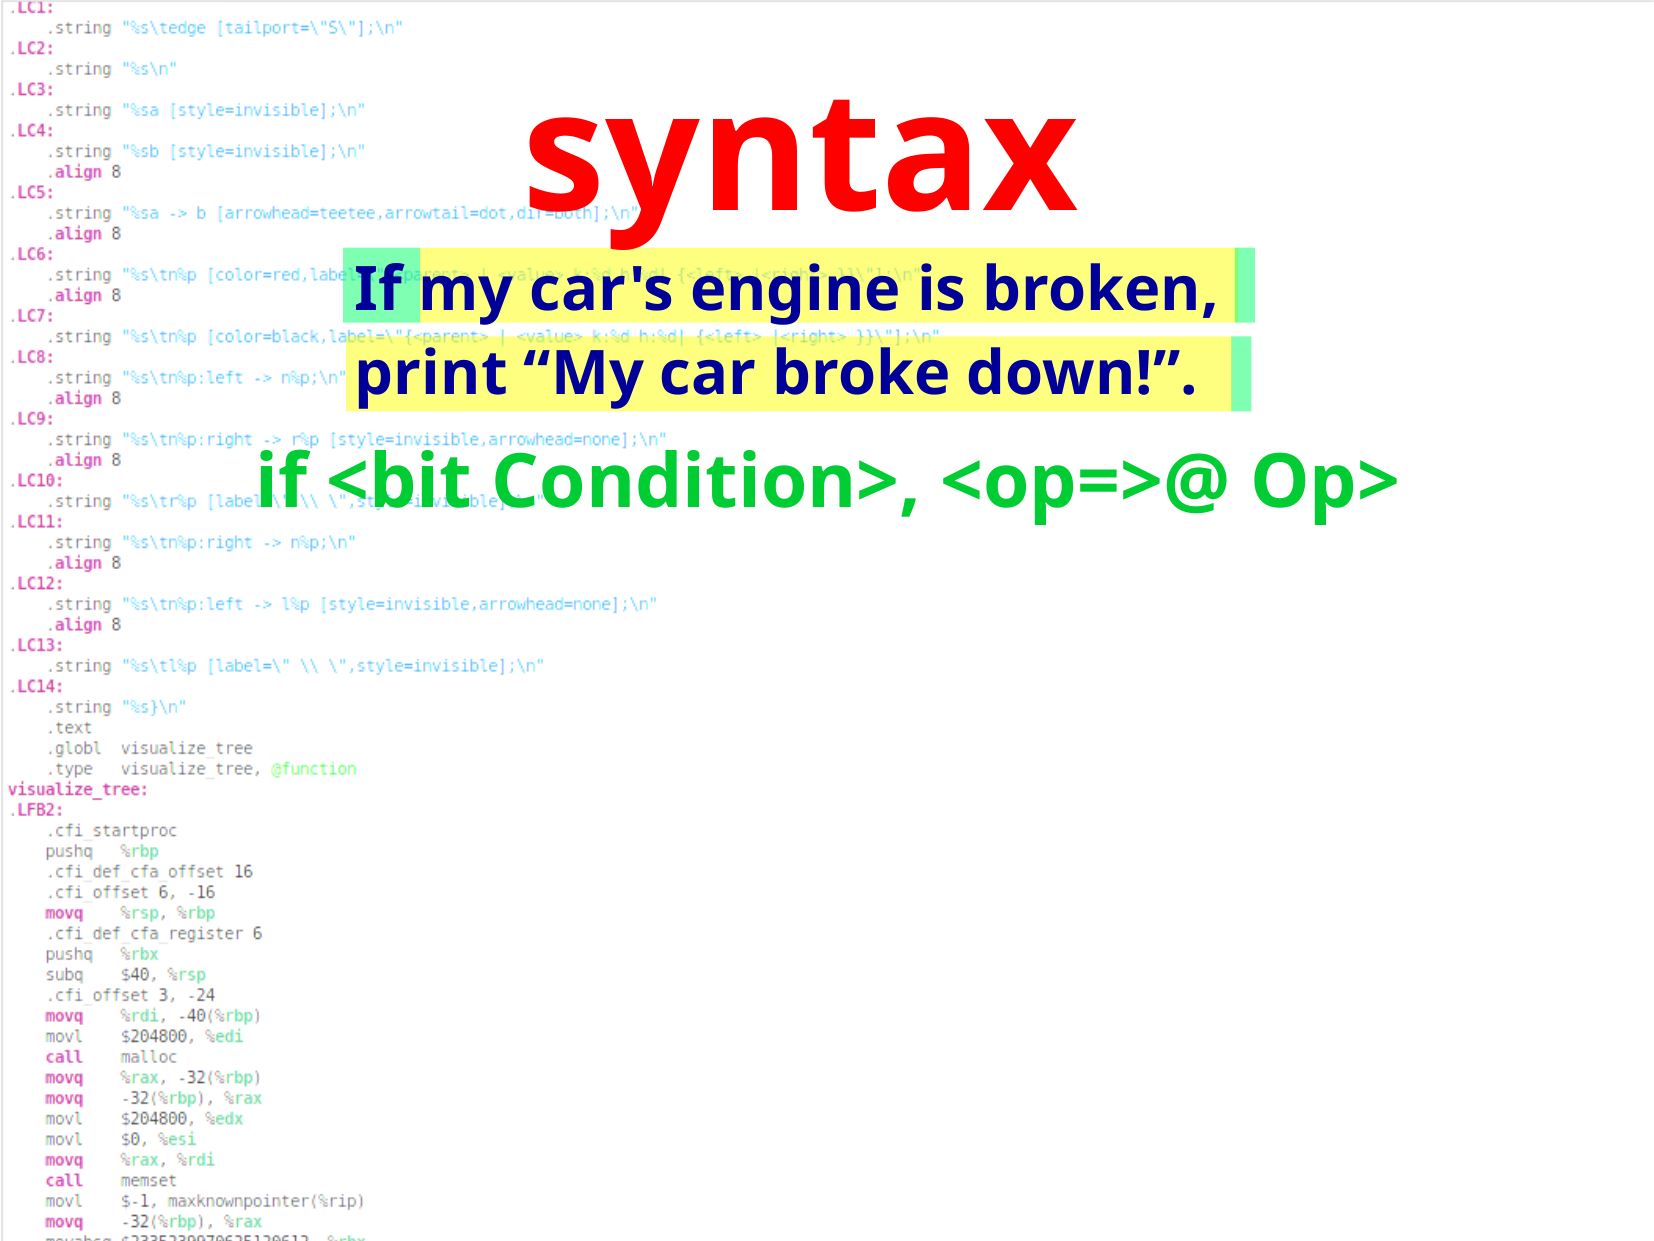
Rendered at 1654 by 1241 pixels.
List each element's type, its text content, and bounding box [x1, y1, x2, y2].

text_box syntax [507, 25, 1116, 237]
picture [0, 0, 1654, 1241]
text_box if <bit Condition>, <op=>@ Op> [9, 420, 1648, 642]
text_box If my car's engine is broken, print “My car broke down!”. [340, 237, 1336, 420]
